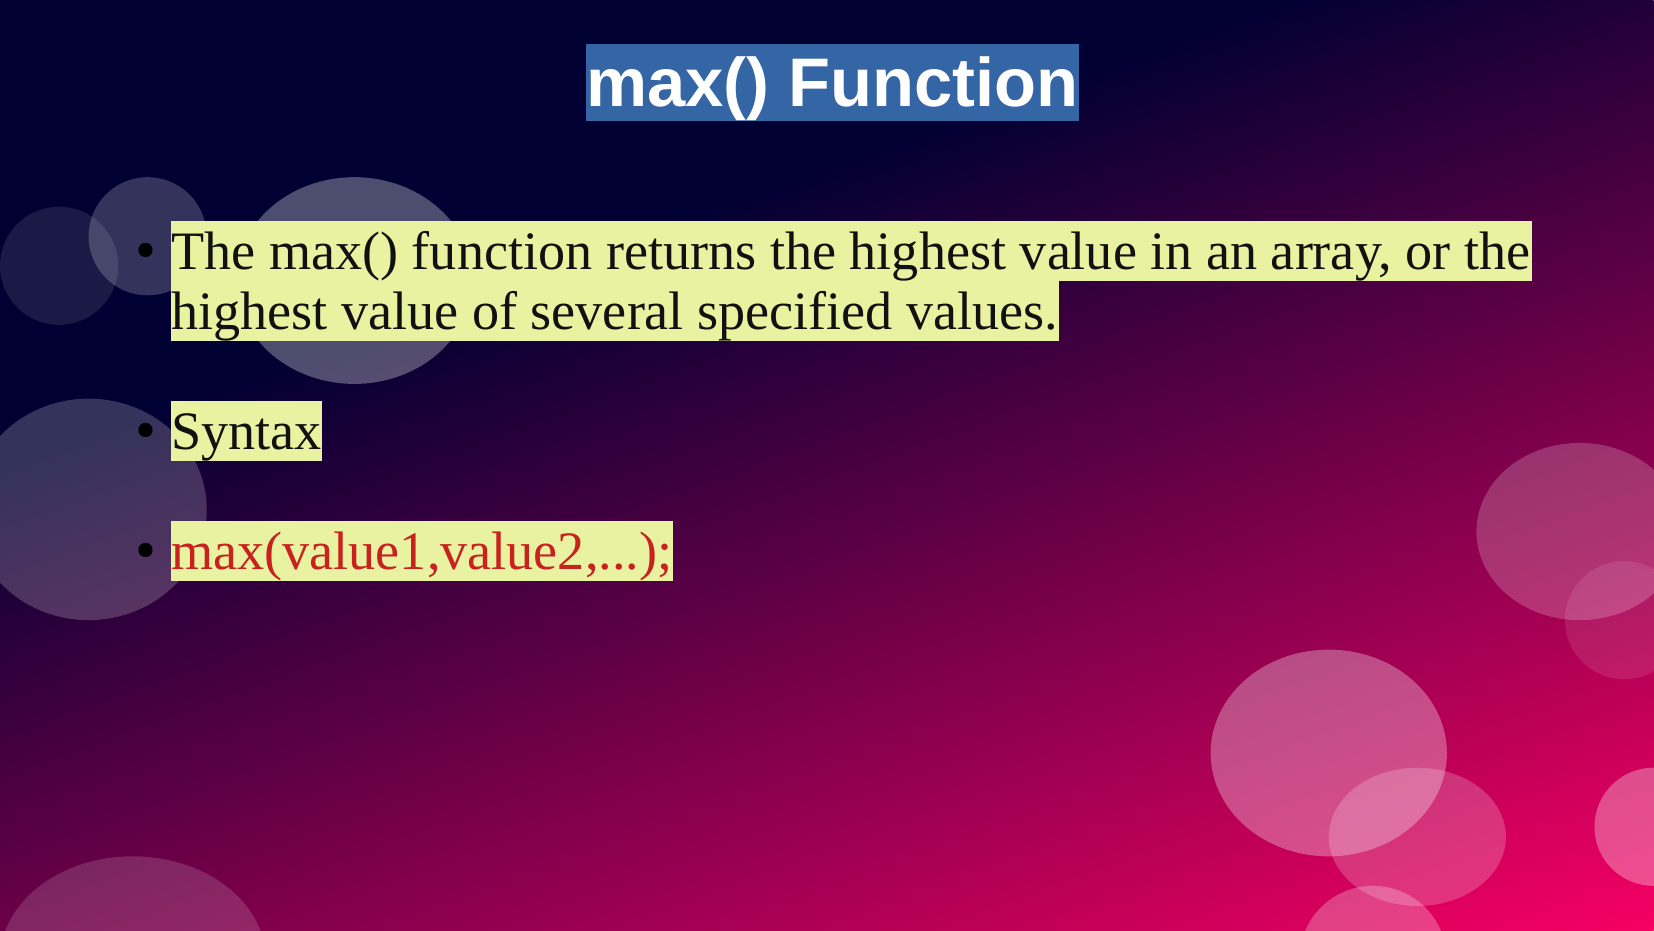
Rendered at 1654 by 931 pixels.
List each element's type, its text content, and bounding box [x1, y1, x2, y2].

title max() Function [88, 17, 1577, 148]
subtitle The max() function returns the highest value in an array, or the highest value of several specified values. Syntax max(value1,value2,...); [135, 110, 1625, 827]
